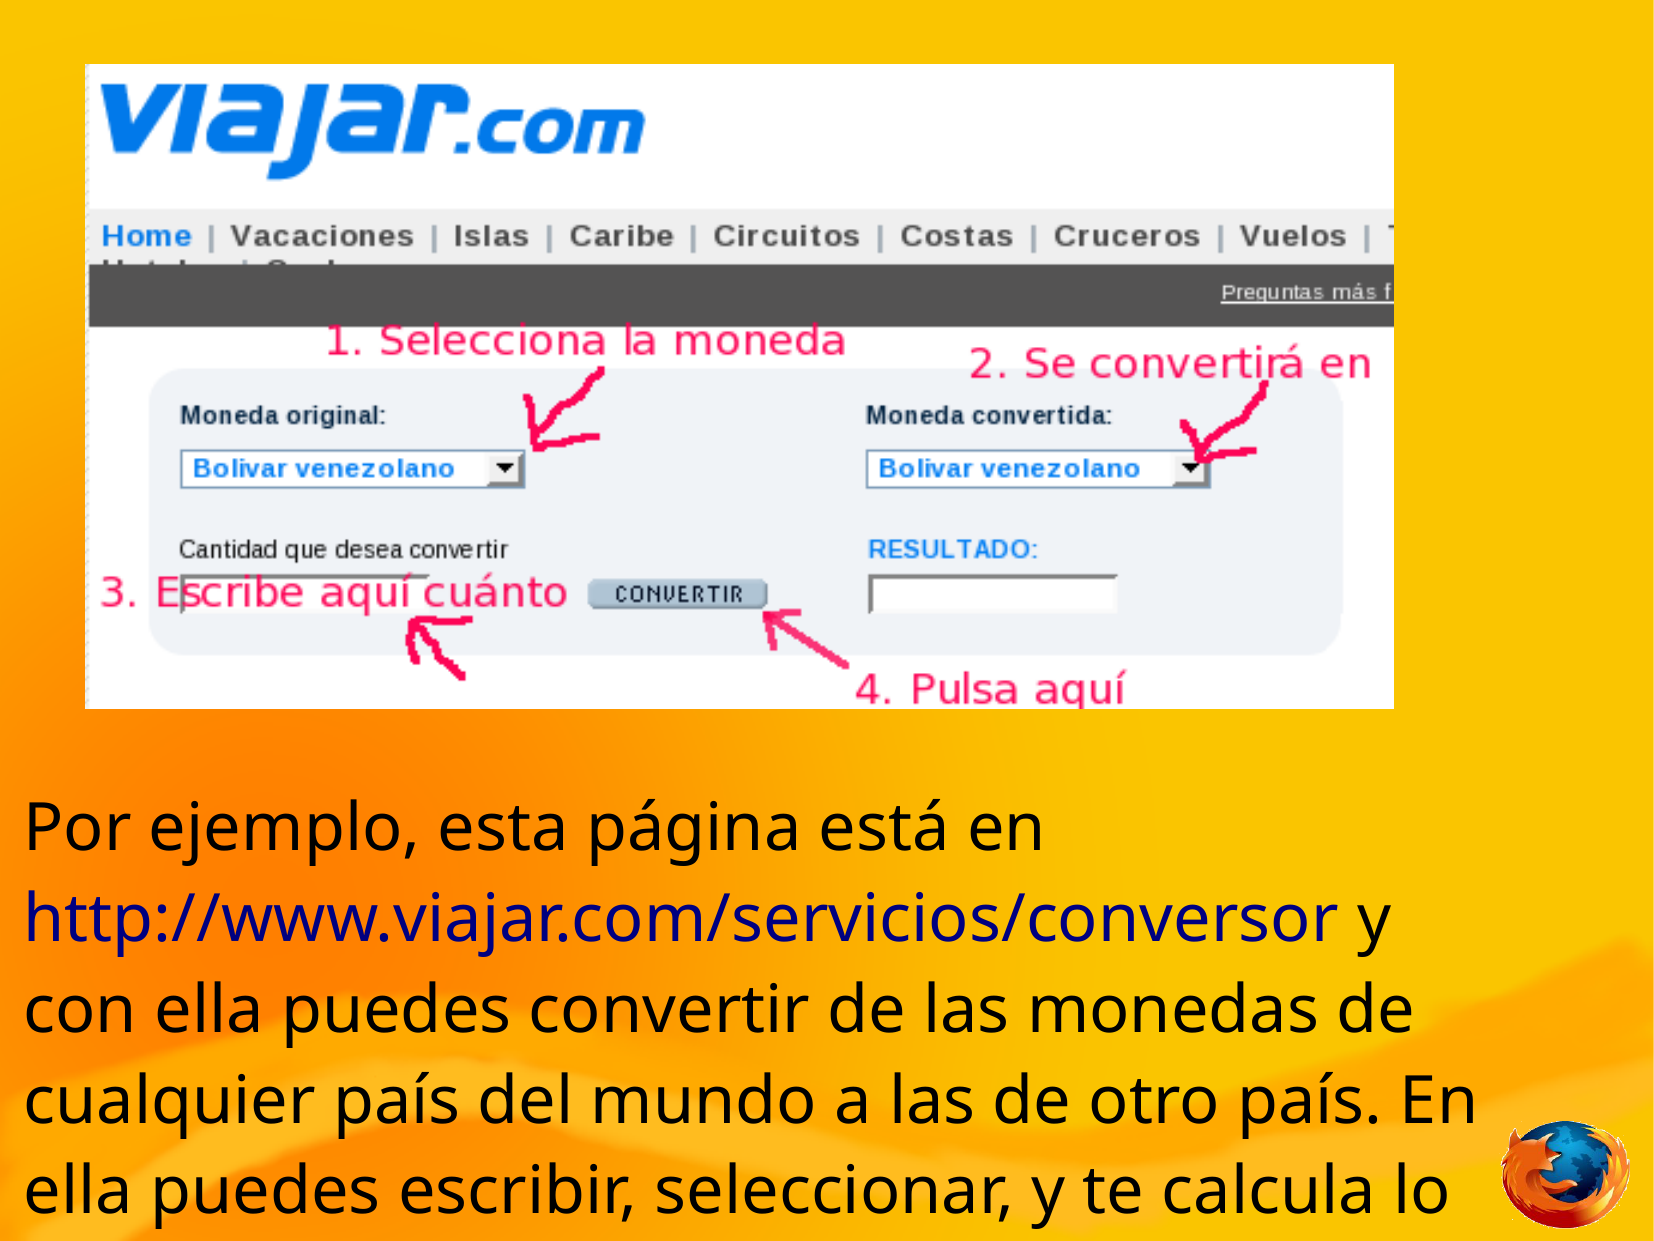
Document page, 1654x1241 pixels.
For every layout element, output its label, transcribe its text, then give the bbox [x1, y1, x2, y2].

list Por ejemplo, esta página está en http://www.viajar.com/servicios/conversor y con ella puedes convertir de las monedas de cualquier país del mundo a las de otro país. En ella puedes escribir, seleccionar, y te calcula lo que quieras. [23, 779, 1512, 1241]
picture [0, 0, 1654, 1241]
